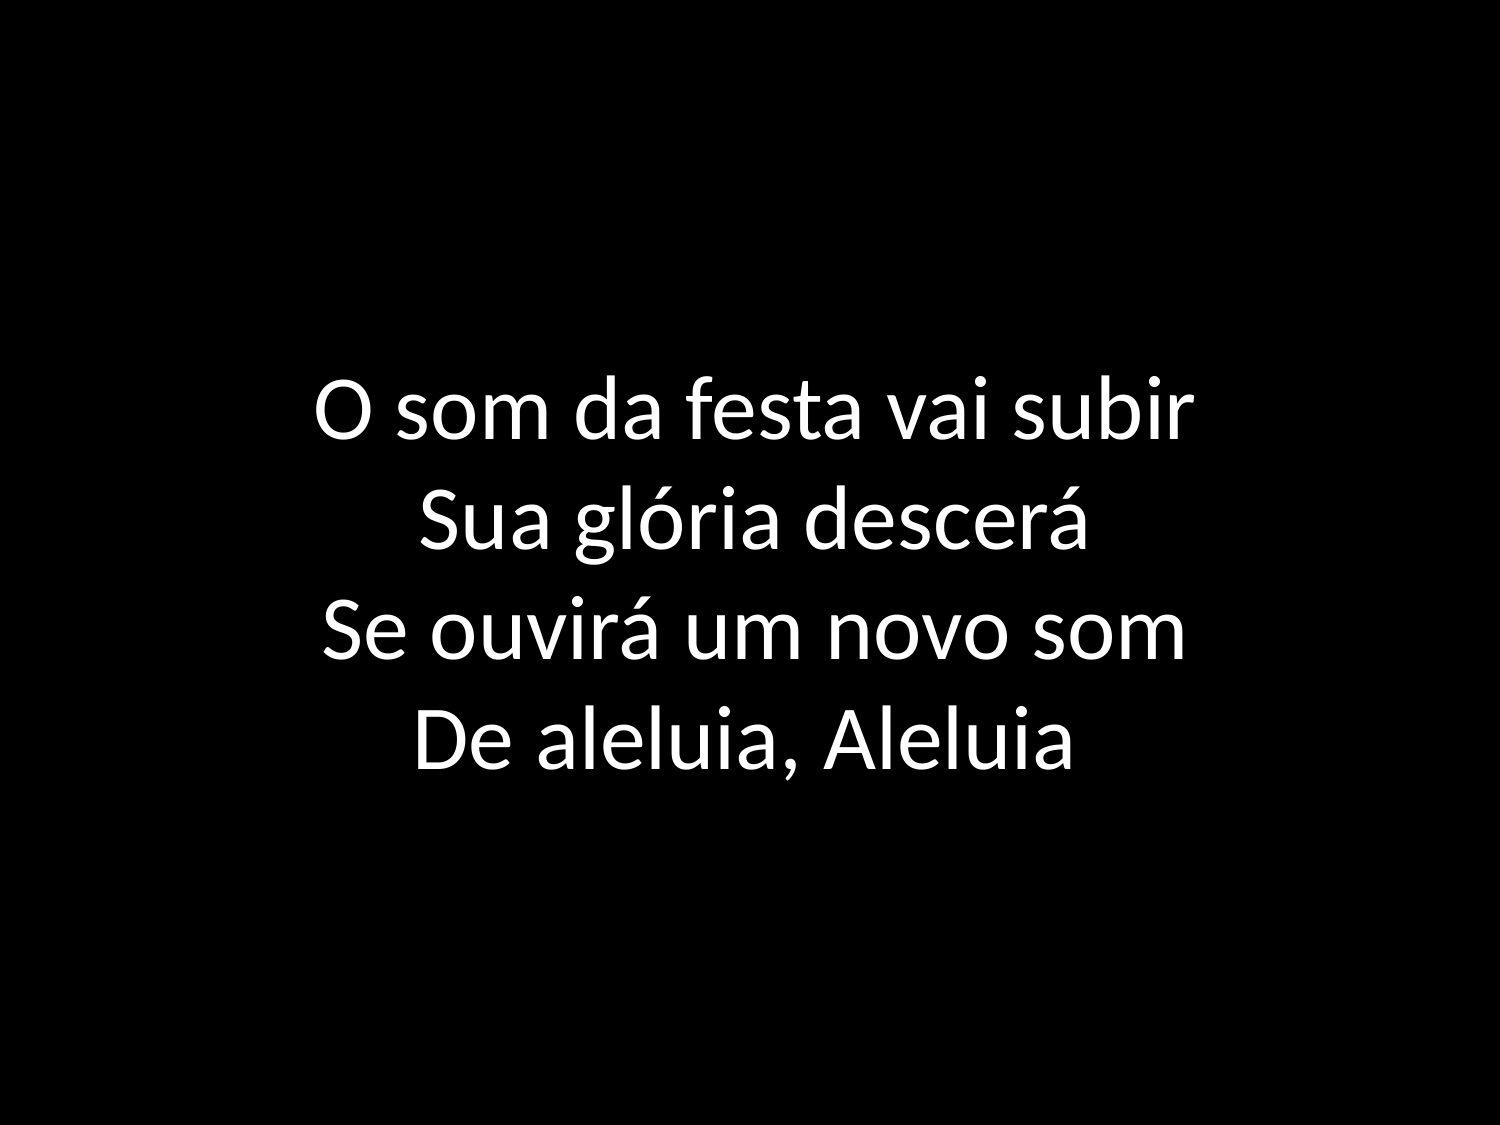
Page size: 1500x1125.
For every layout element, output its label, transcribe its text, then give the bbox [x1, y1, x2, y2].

title O som da festa vai subir Sua glória descerá Se ouvirá um novo som De aleluia, Aleluia [58, 45, 1454, 1090]
